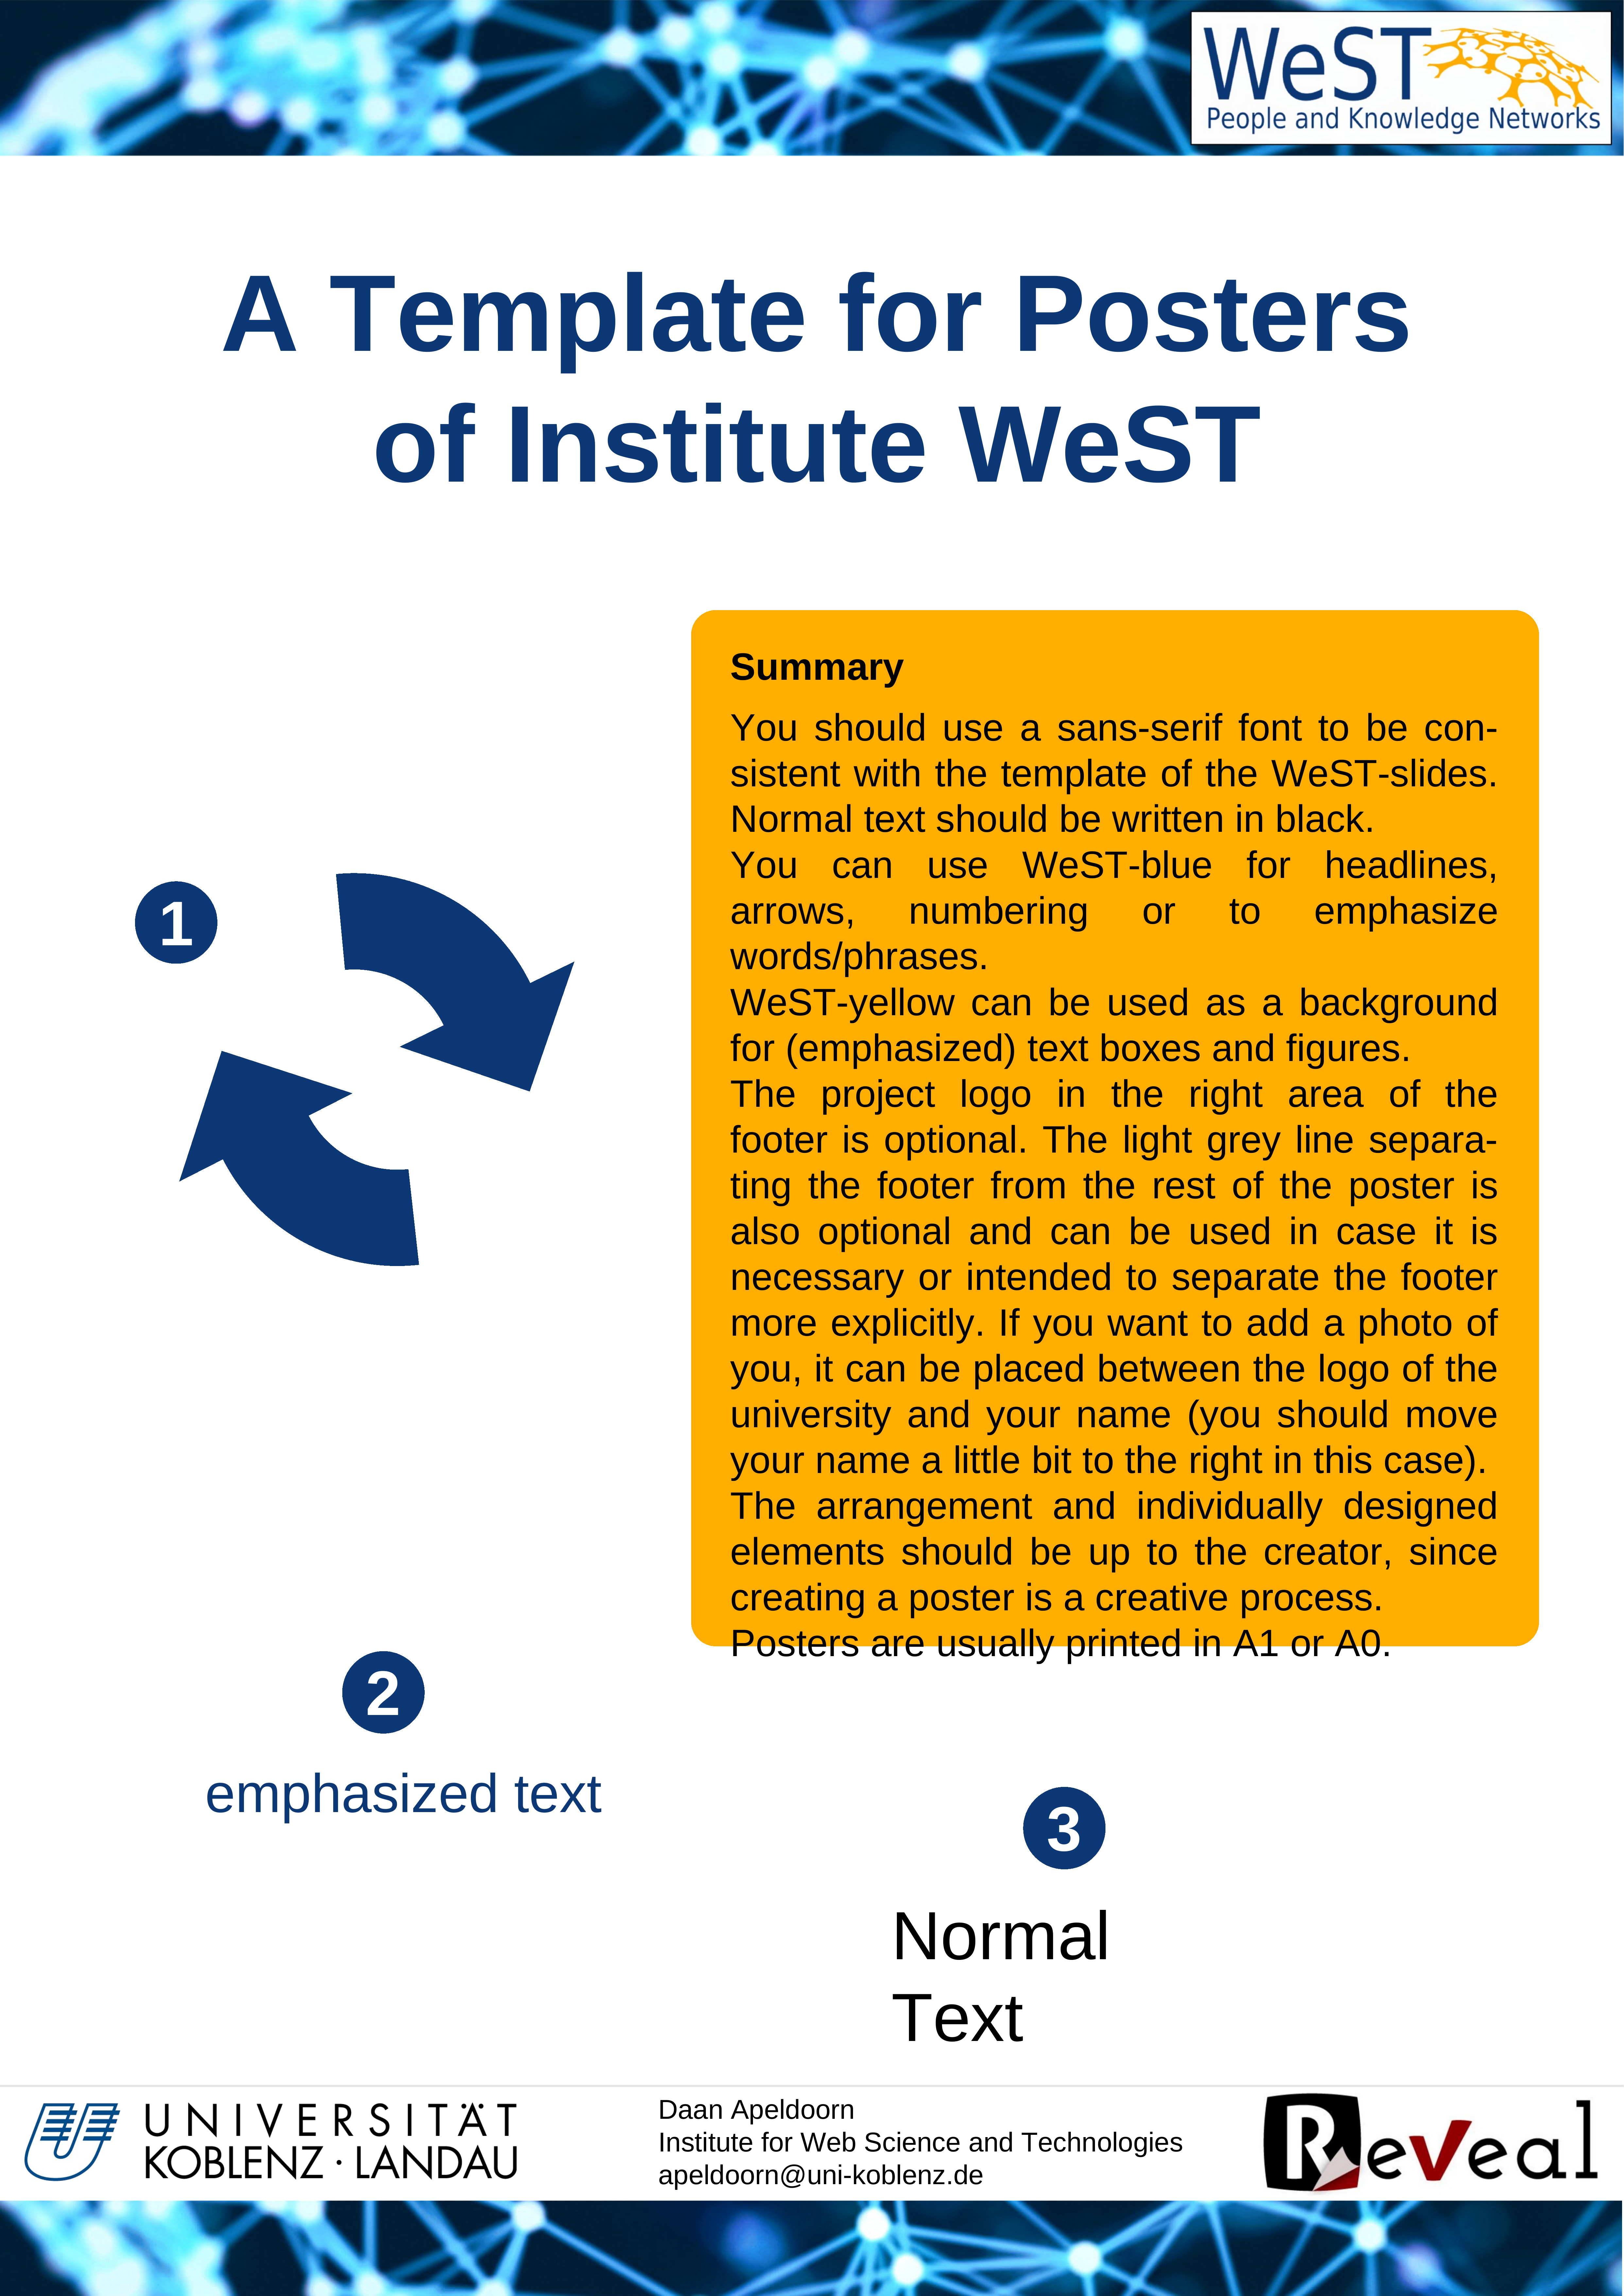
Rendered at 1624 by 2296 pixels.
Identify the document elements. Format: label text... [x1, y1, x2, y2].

picture [1094, 2277, 1096, 2281]
text_box [336, 873, 574, 1091]
text_box A Template for Posters of Institute WeST [216, 239, 1406, 506]
picture [25, 2102, 517, 2181]
picture [1255, 2088, 1607, 2197]
text_box 1 [135, 881, 217, 964]
picture [898, 2294, 902, 2296]
text_box Daan Apeldoorn Institute for Web Science and Technologies apeldoorn@uni-koblenz.de [653, 2089, 1185, 2192]
text_box Summary You should use a sans-serif font to be con-sistent with the template of the WeST-slides. Normal text should be written in black. You can use WeST-blue for headlines, arrows, numbering or to emphasize words/phrases. WeST-yellow can be used as a background for (emphasized) text boxes and figures. The project logo in the right area of the footer is optional. The light grey line separa-ting the footer from the rest of the poster is also optional and can be used in case it is necessary or intended to separate the footer more explicitly. If you want to add a photo of you, it can be placed between the logo of the university and your name (you should move your name a little bit to the right in this case). The arrangement and individually designed elements should be up to the creator, since creating a poster is a creative process. Posters are usually printed in A1 or A0. [691, 610, 1539, 1646]
picture [0, 2085, 1624, 2087]
text_box [179, 1051, 419, 1266]
picture [0, 0, 1624, 156]
text_box emphasized text [200, 1755, 607, 1826]
text_box Normal Text [886, 1889, 1258, 1976]
picture [0, 2201, 1624, 2296]
text_box 2 [342, 1651, 425, 1734]
picture [1594, 2201, 1602, 2212]
text_box 3 [1023, 1787, 1105, 1869]
